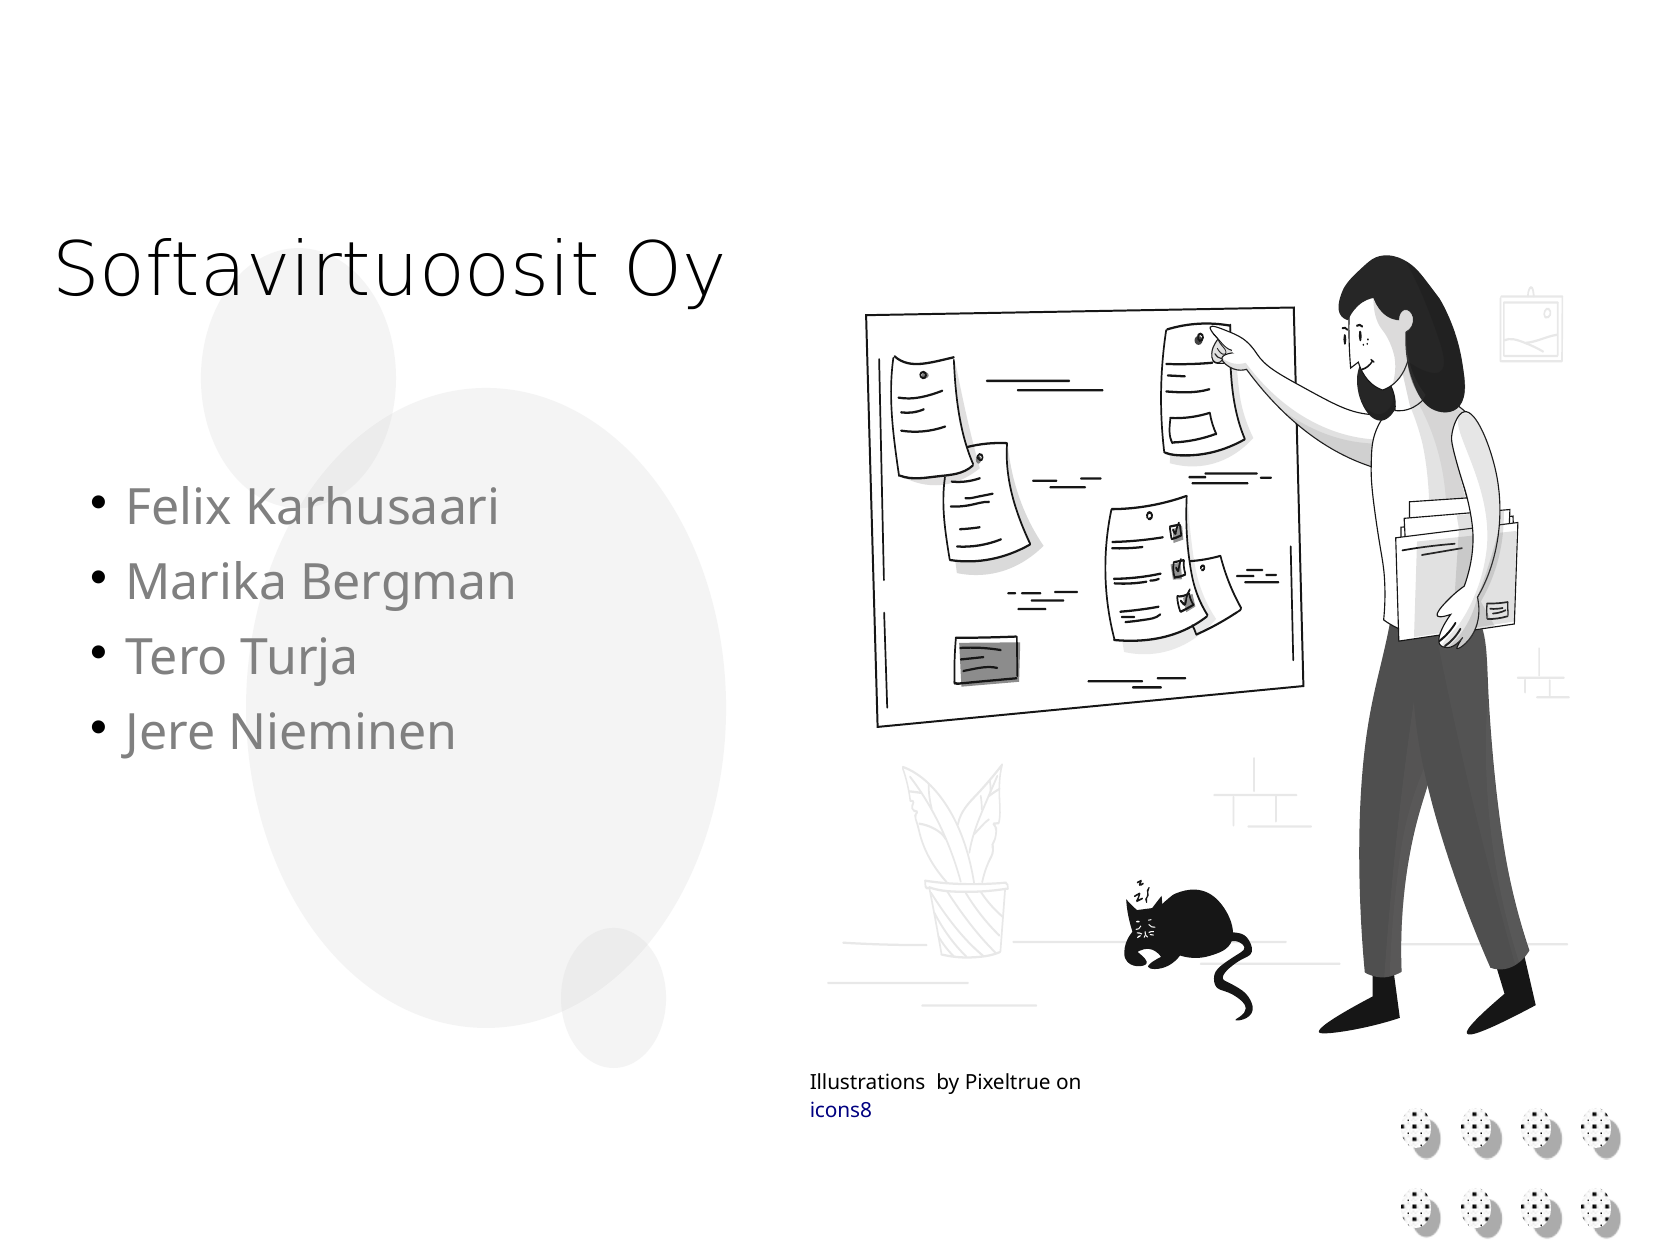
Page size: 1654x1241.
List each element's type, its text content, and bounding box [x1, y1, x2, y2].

picture [1461, 1187, 1492, 1229]
picture [1581, 1107, 1612, 1148]
text_box Softavirtuoosit Oy [37, 213, 750, 350]
picture [1580, 1187, 1612, 1229]
picture [1520, 1187, 1552, 1229]
picture [1520, 1107, 1552, 1148]
picture [1400, 1107, 1432, 1148]
picture [1400, 1187, 1432, 1228]
text_box Felix Karhusaari Marika Bergman Tero Turja Jere Nieminen [75, 467, 1005, 800]
picture [1460, 1107, 1492, 1148]
